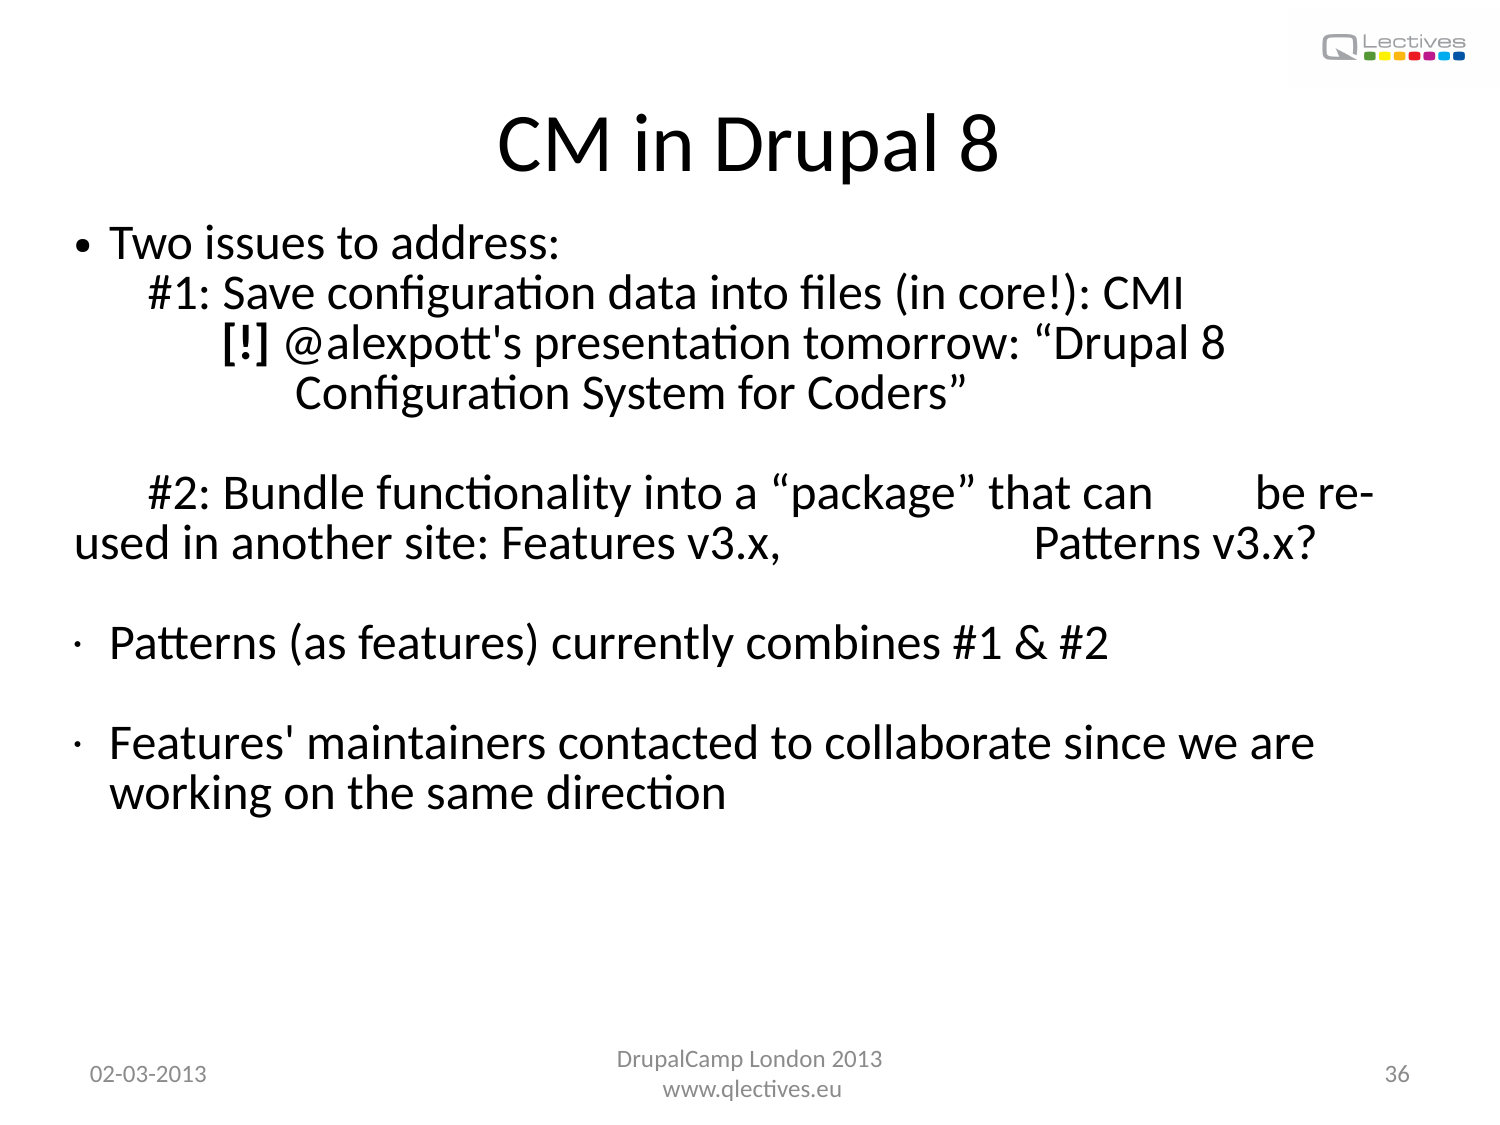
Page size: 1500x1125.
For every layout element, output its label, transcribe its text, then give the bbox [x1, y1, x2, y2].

text_box CM in Drupal 8 [74, 44, 1425, 108]
picture [1288, 9, 1500, 90]
text_box Two issues to address: #1: Save configuration data into files (in core!): CMI [!] @alexpott's presentation tomorrow: “Drupal 8 Configuration System for Coders” #2: Bundle functionality into a “package” that can be re-used in another site: Features v3.x, Patterns v3.x? Patterns (as features) currently combines #1 & #2 Features' maintainers contacted to collaborate since we are working on the same direction [59, 108, 1480, 1125]
